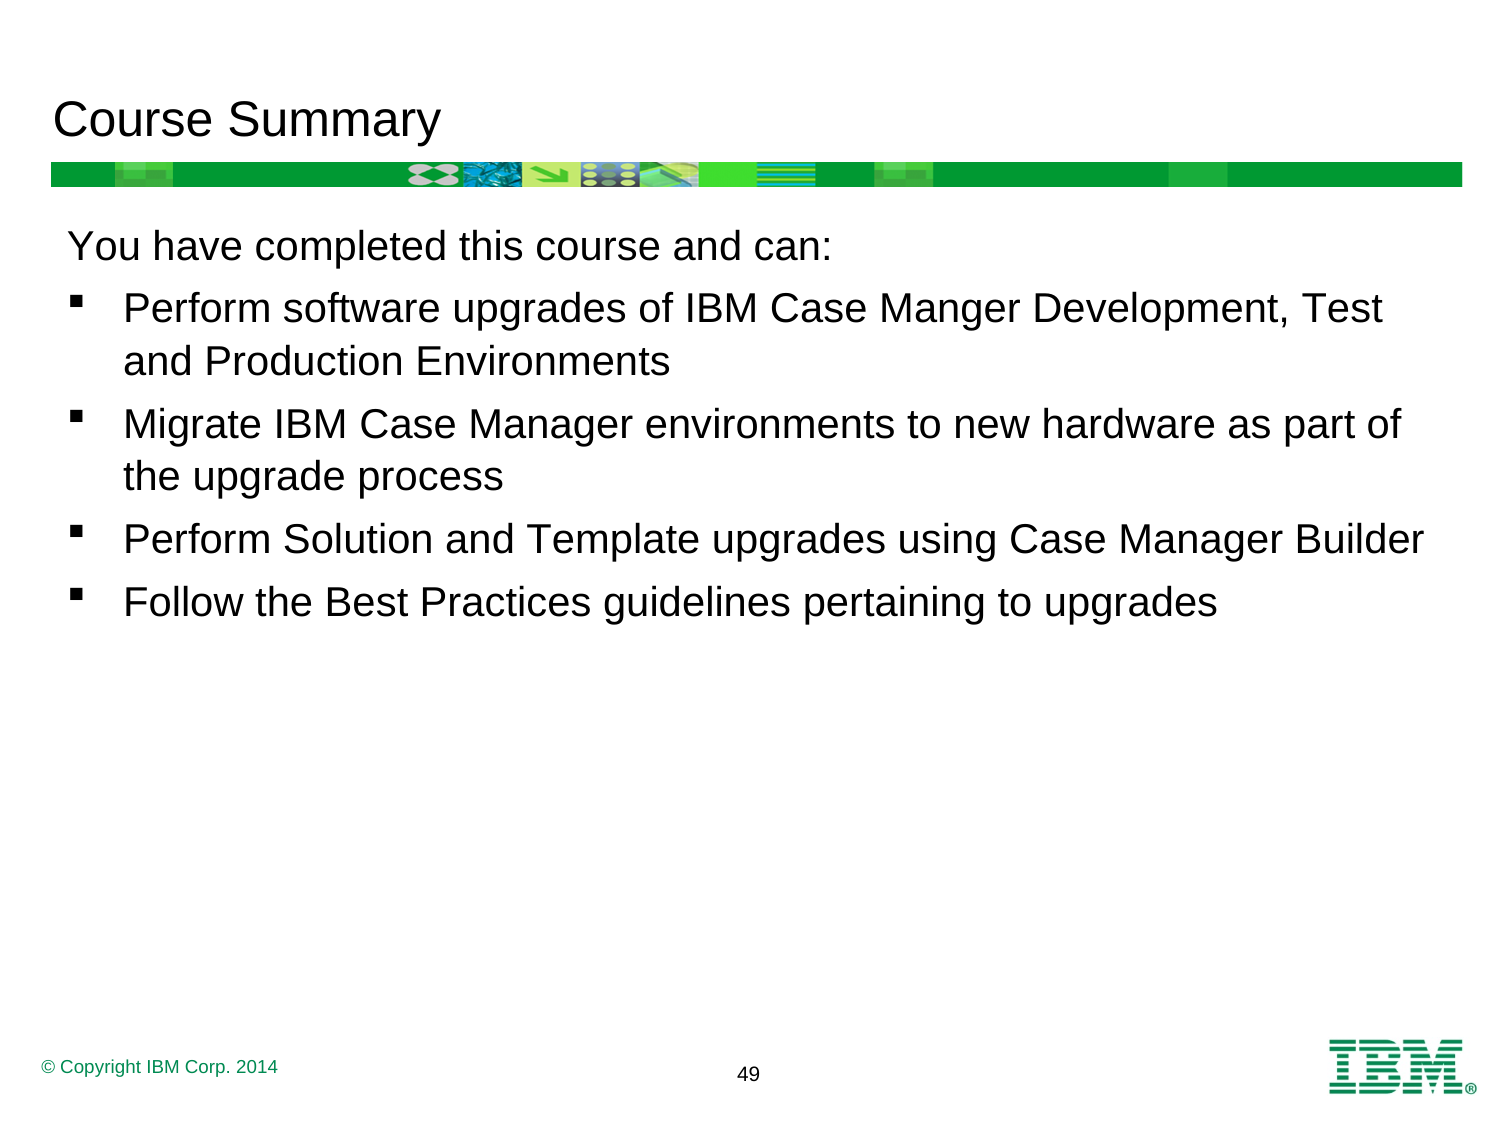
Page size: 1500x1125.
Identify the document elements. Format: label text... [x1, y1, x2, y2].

title Course Summary [37, 45, 1388, 188]
picture [1327, 1037, 1479, 1096]
list You have completed this course and can: Perform software upgrades of IBM Case Manger Development, Test and Production Environments Migrate IBM Case Manager environments to new hardware as part of the upgrade process Perform Solution and Template upgrades using Case Manager Builder Follow the Best Practices guidelines pertaining to upgrades [51, 208, 1458, 702]
picture [50, 161, 1463, 189]
